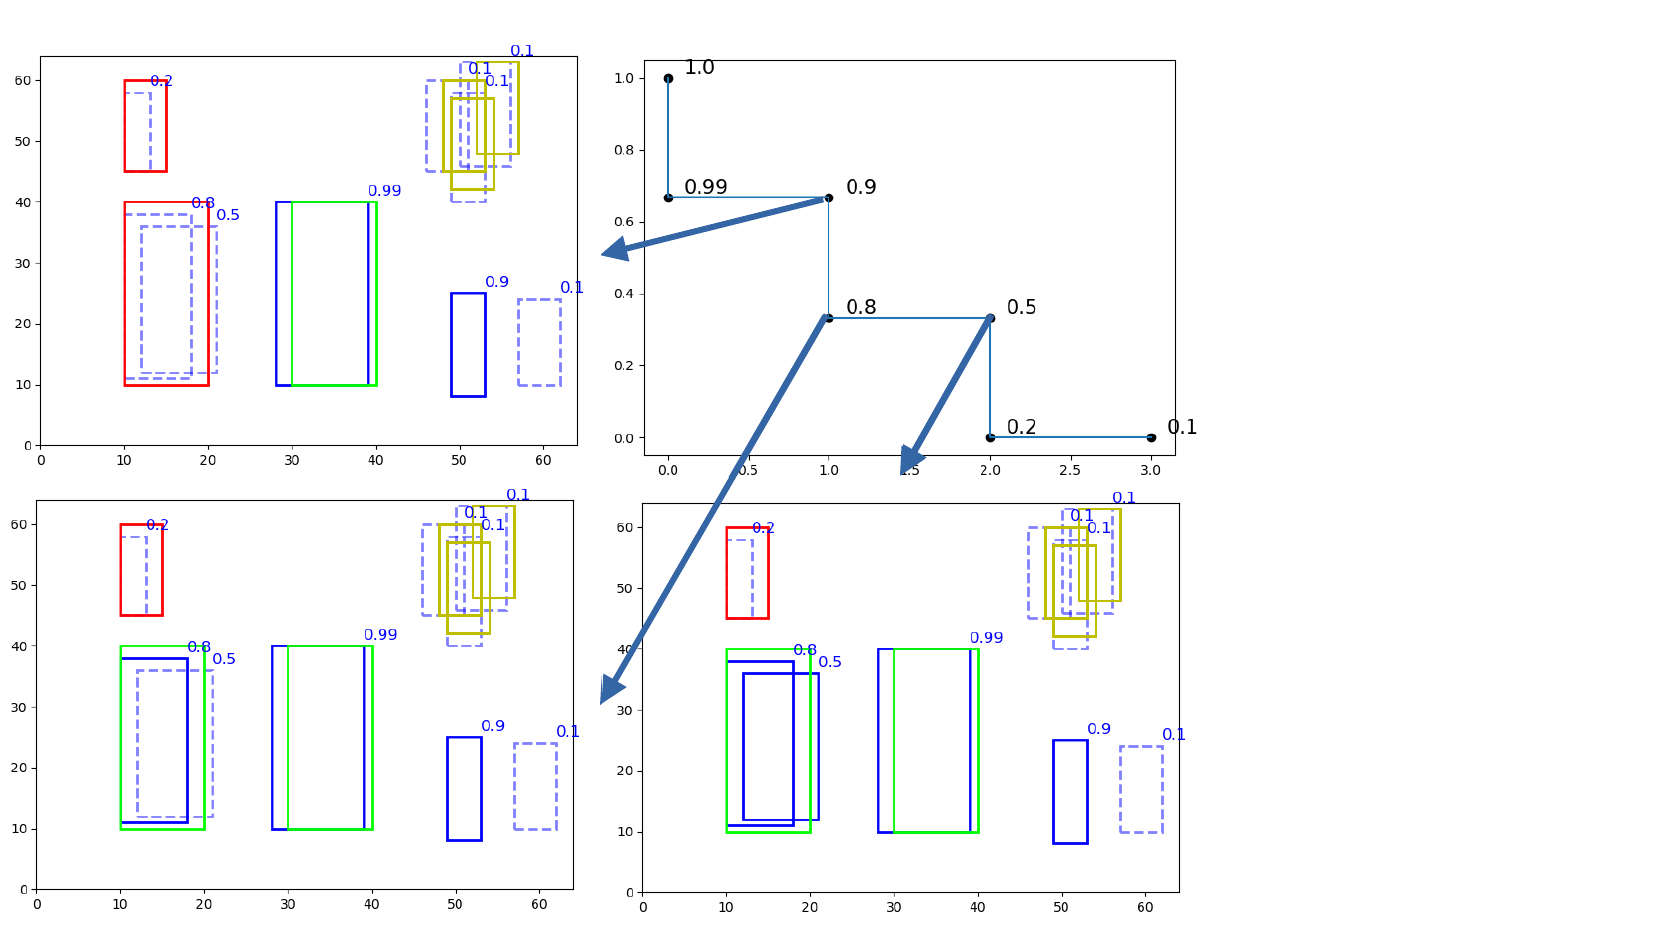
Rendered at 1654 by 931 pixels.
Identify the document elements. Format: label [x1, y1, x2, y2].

picture [0, 30, 1214, 928]
